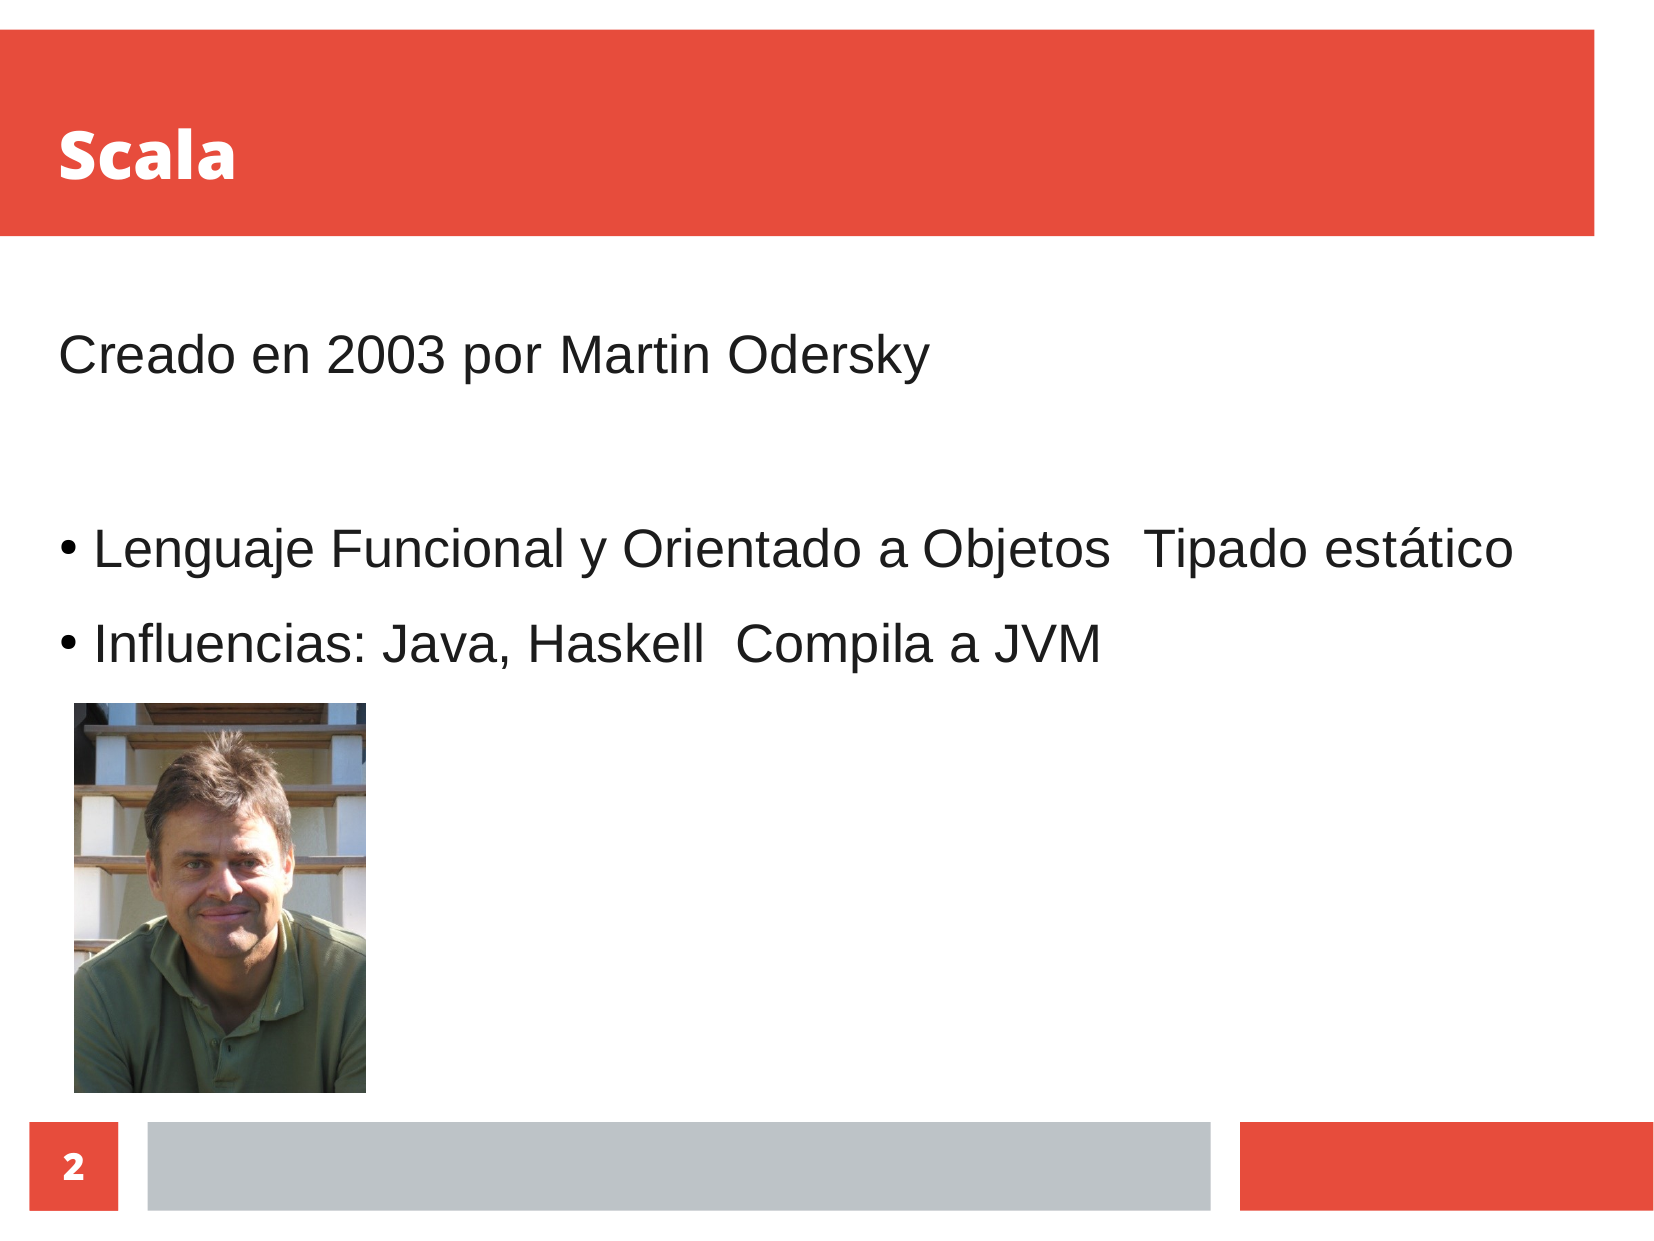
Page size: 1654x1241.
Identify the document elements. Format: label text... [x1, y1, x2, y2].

text_box [74, 703, 366, 1093]
list Creado en 2003 por Martin Odersky Lenguaje Funcional y Orientado a Objetos Tipado estático Influencias: Java, Haskell Compila a JVM [59, 324, 1565, 1093]
title Scala [59, 66, 1595, 200]
